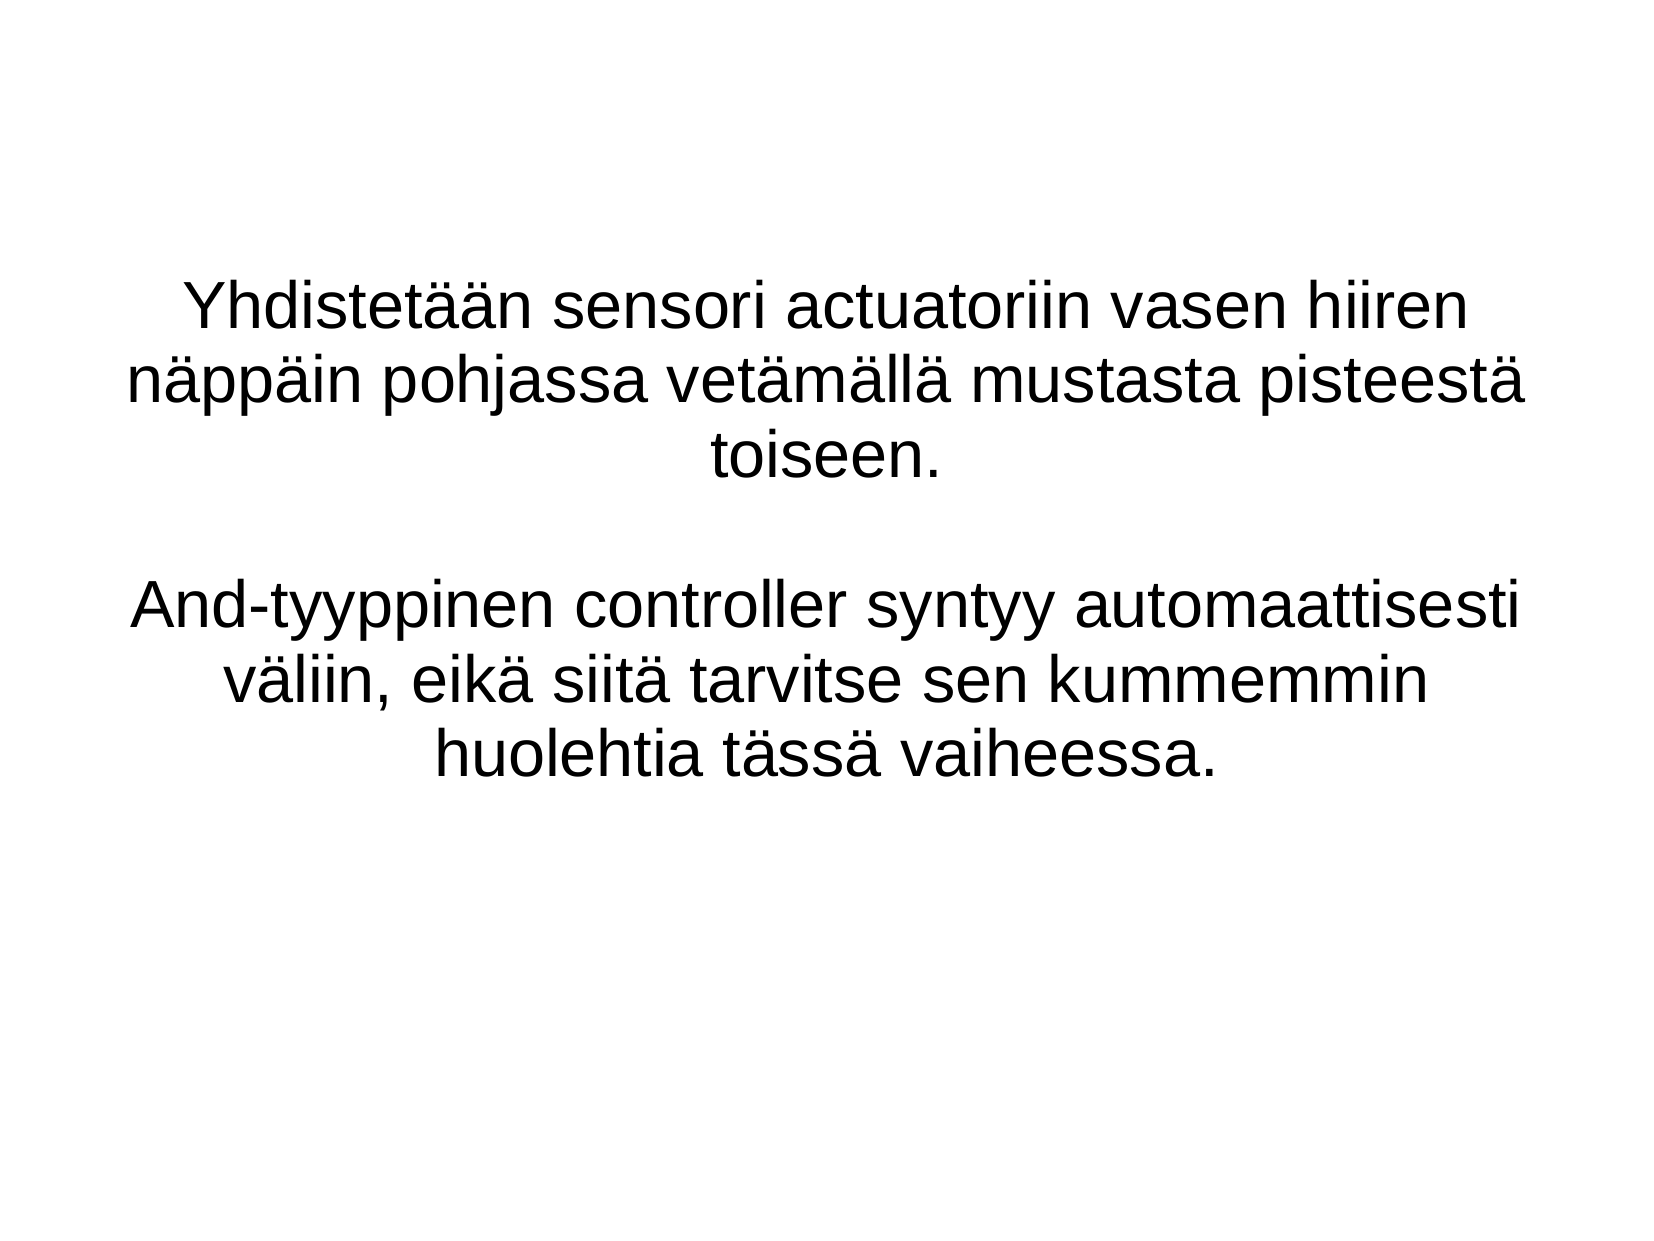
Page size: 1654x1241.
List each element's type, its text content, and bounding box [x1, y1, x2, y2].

subtitle Yhdistetään sensori actuatoriin vasen hiiren näppäin pohjassa vetämällä mustasta pisteestä toiseen. And-tyyppinen controller syntyy automaattisesti väliin, eikä siitä tarvitse sen kummemmin huolehtia tässä vaiheessa. [82, 49, 1571, 1010]
